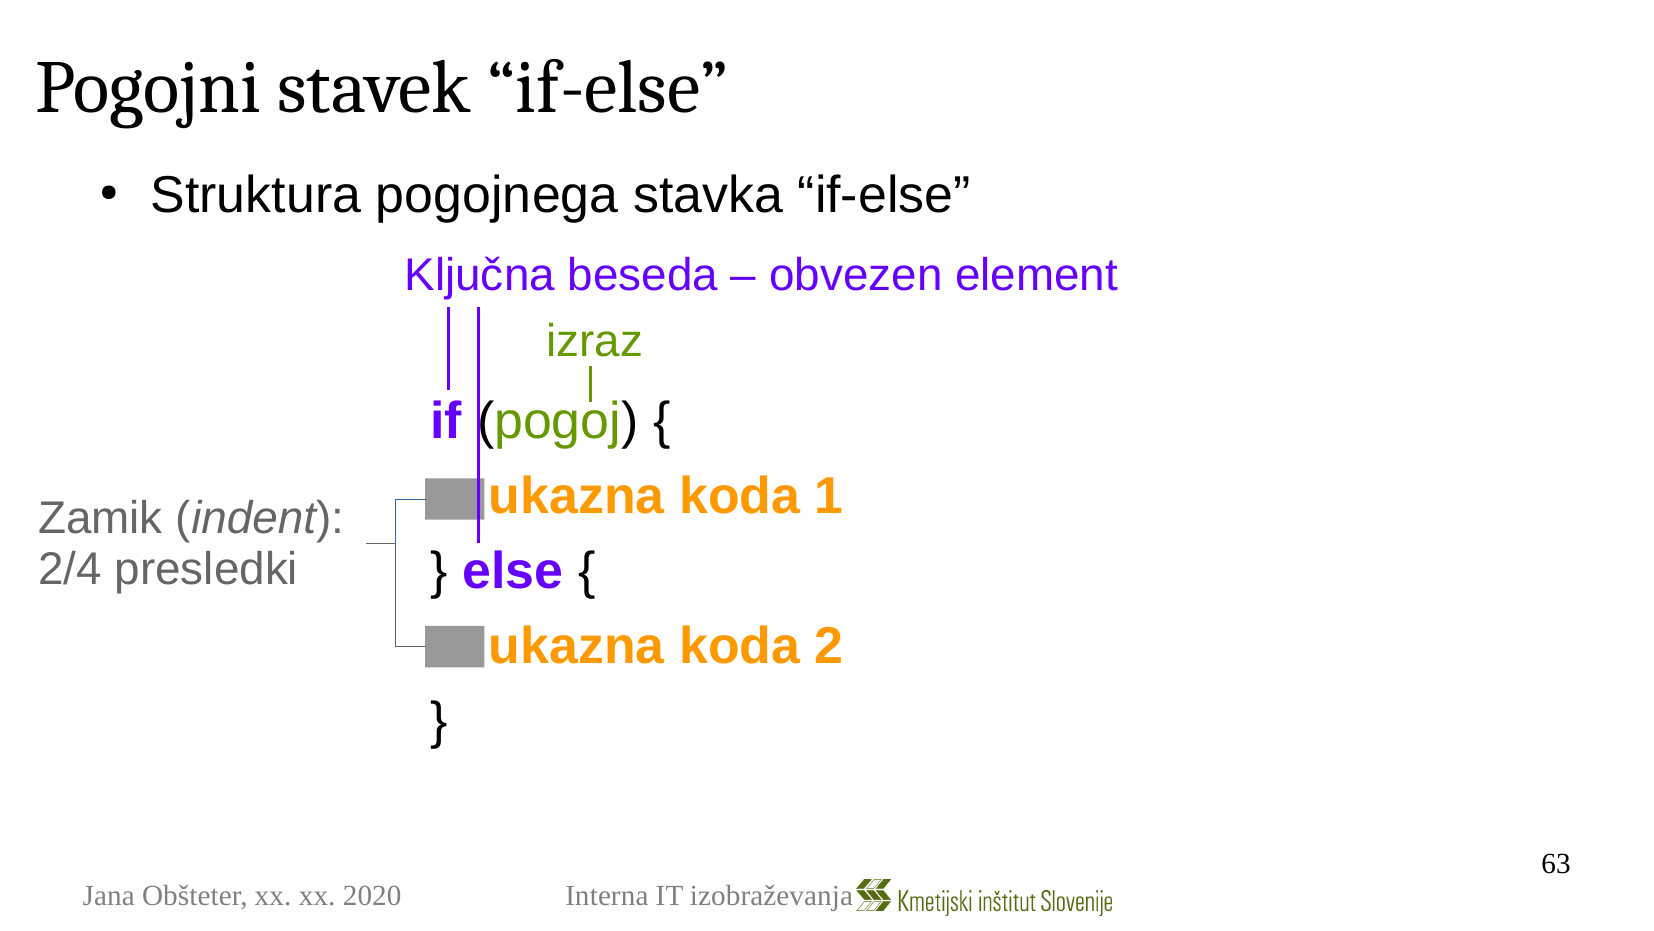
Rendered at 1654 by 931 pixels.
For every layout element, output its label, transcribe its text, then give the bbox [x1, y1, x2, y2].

text_box [480, 478, 485, 520]
text_box [425, 625, 485, 668]
text_box izraz [531, 307, 934, 426]
title Pogojni stavek “if-else” [35, 21, 1524, 154]
text_box [425, 478, 477, 520]
text_box Ključna beseda – obvezen element [389, 241, 1193, 308]
picture [856, 879, 1112, 916]
list Struktura pogojnega stavka “if-else” if (pogoj) { ukazna koda 1 } else { ukazna koda 2 } [82, 165, 1642, 827]
text_box Zamik (indent): 2/4 presledki [23, 484, 367, 603]
